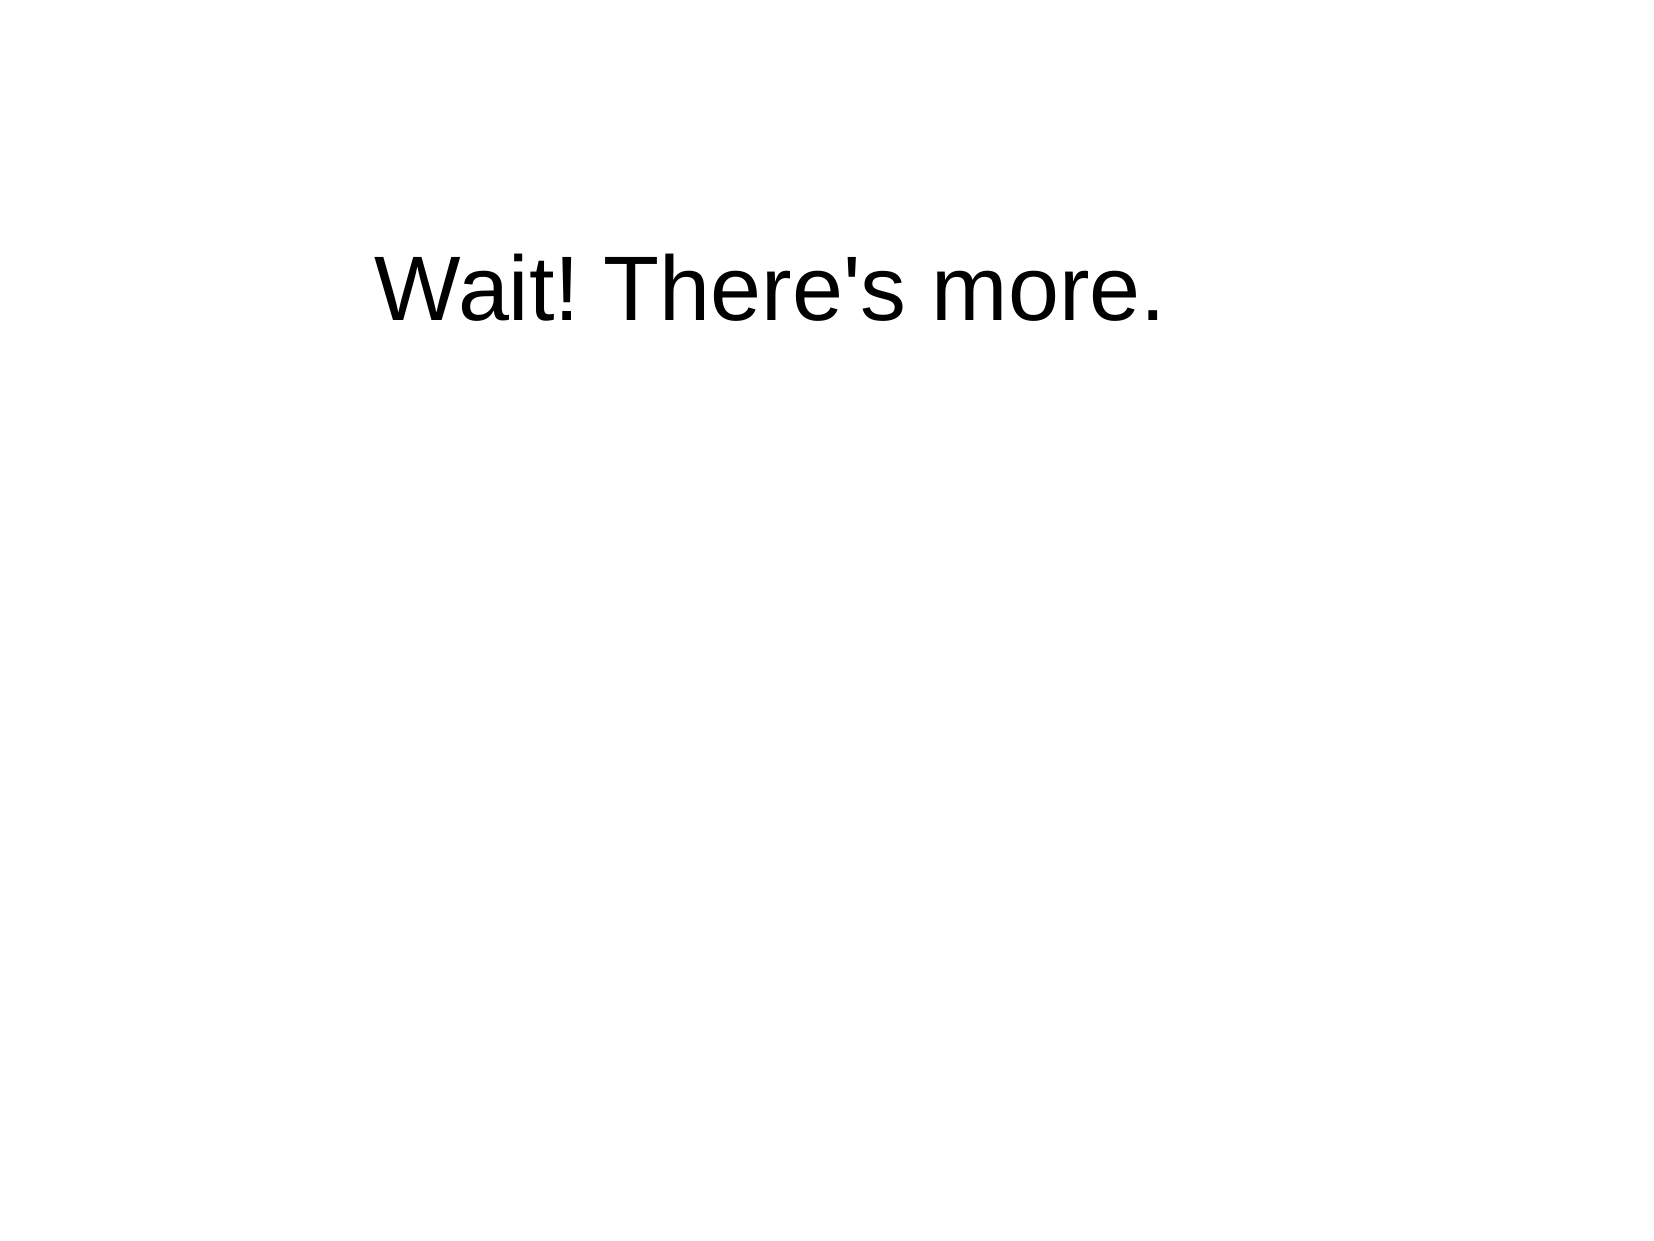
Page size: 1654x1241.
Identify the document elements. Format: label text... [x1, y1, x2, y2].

text_box Wait! There's more. [359, 230, 1305, 390]
